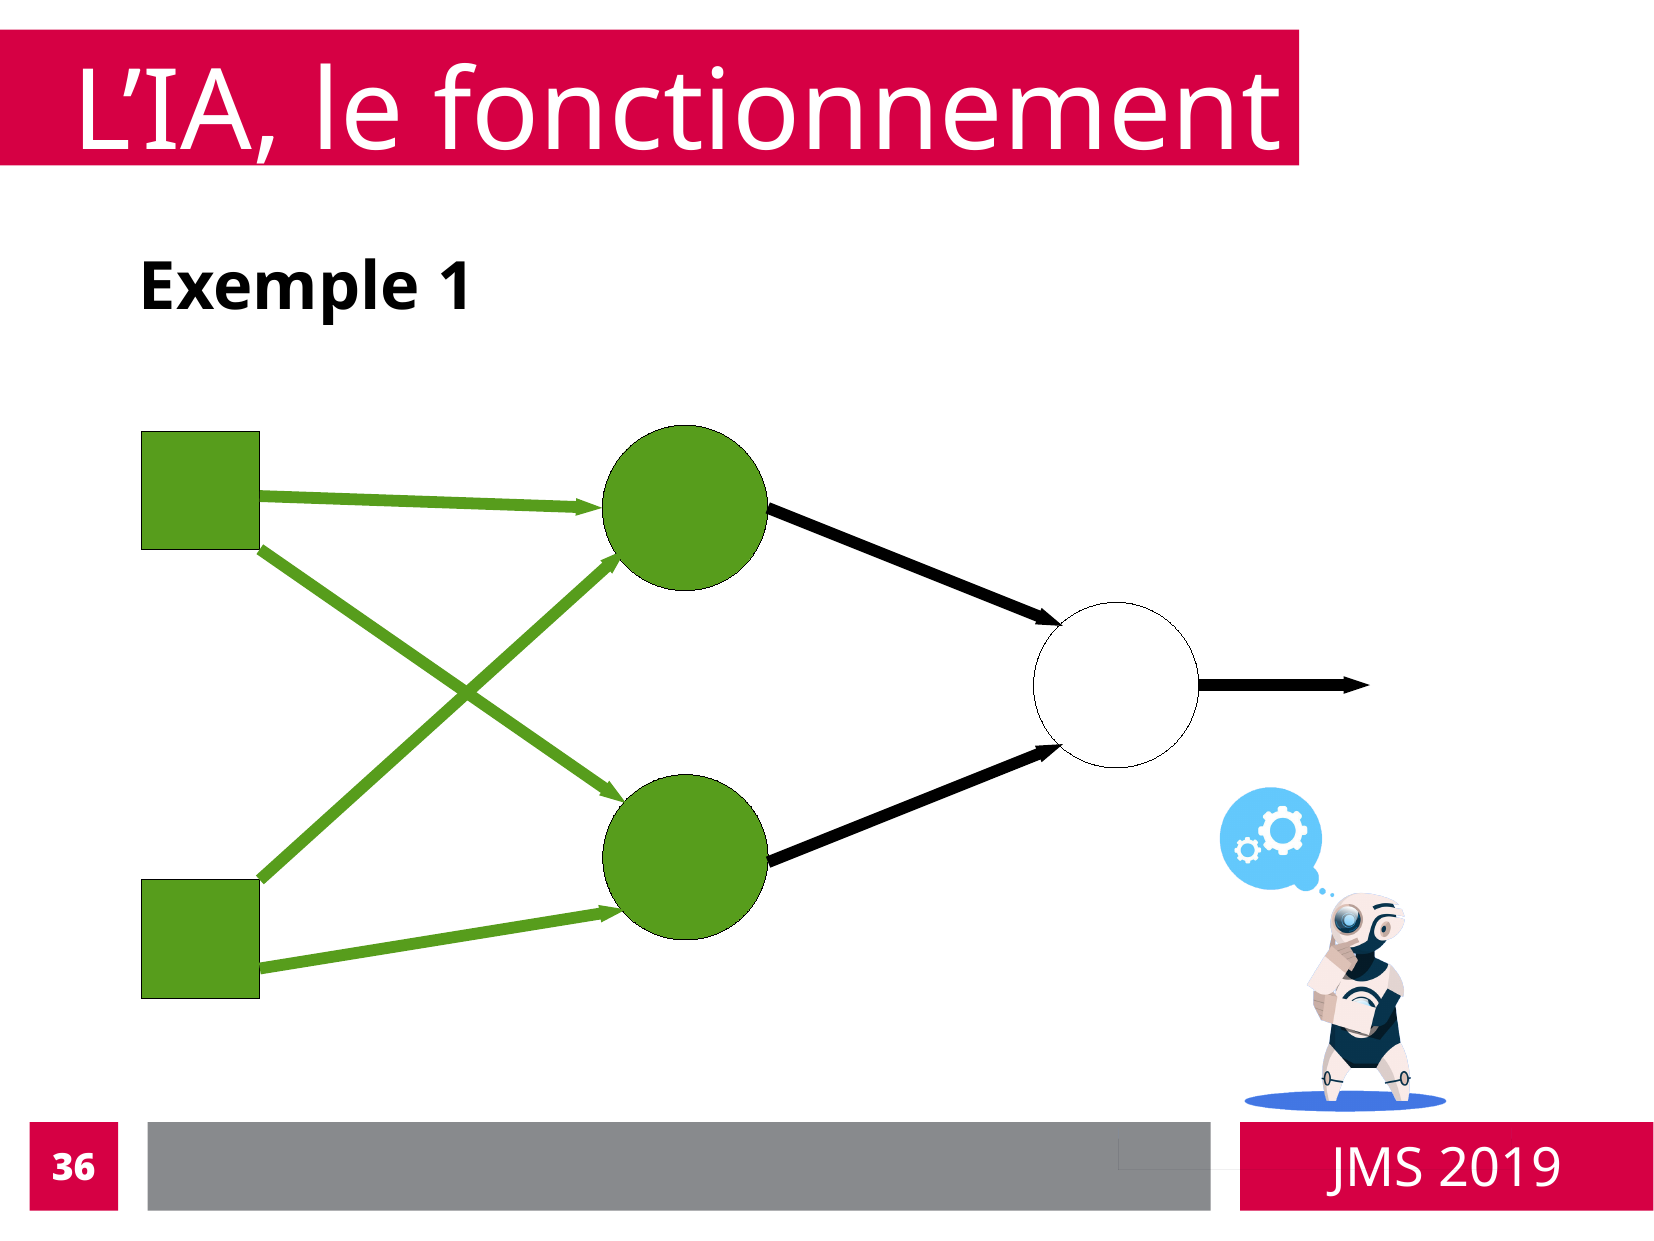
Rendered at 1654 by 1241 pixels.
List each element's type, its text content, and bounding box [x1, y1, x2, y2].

picture [1118, 744, 1512, 1170]
title L’IA, le fonctionnement [0, 29, 1371, 178]
text_box [141, 879, 260, 999]
text_box [602, 425, 768, 591]
text_box [602, 774, 769, 940]
text_box Exemple 1 [0, 237, 615, 330]
text_box [141, 431, 260, 550]
text_box [1033, 602, 1199, 768]
